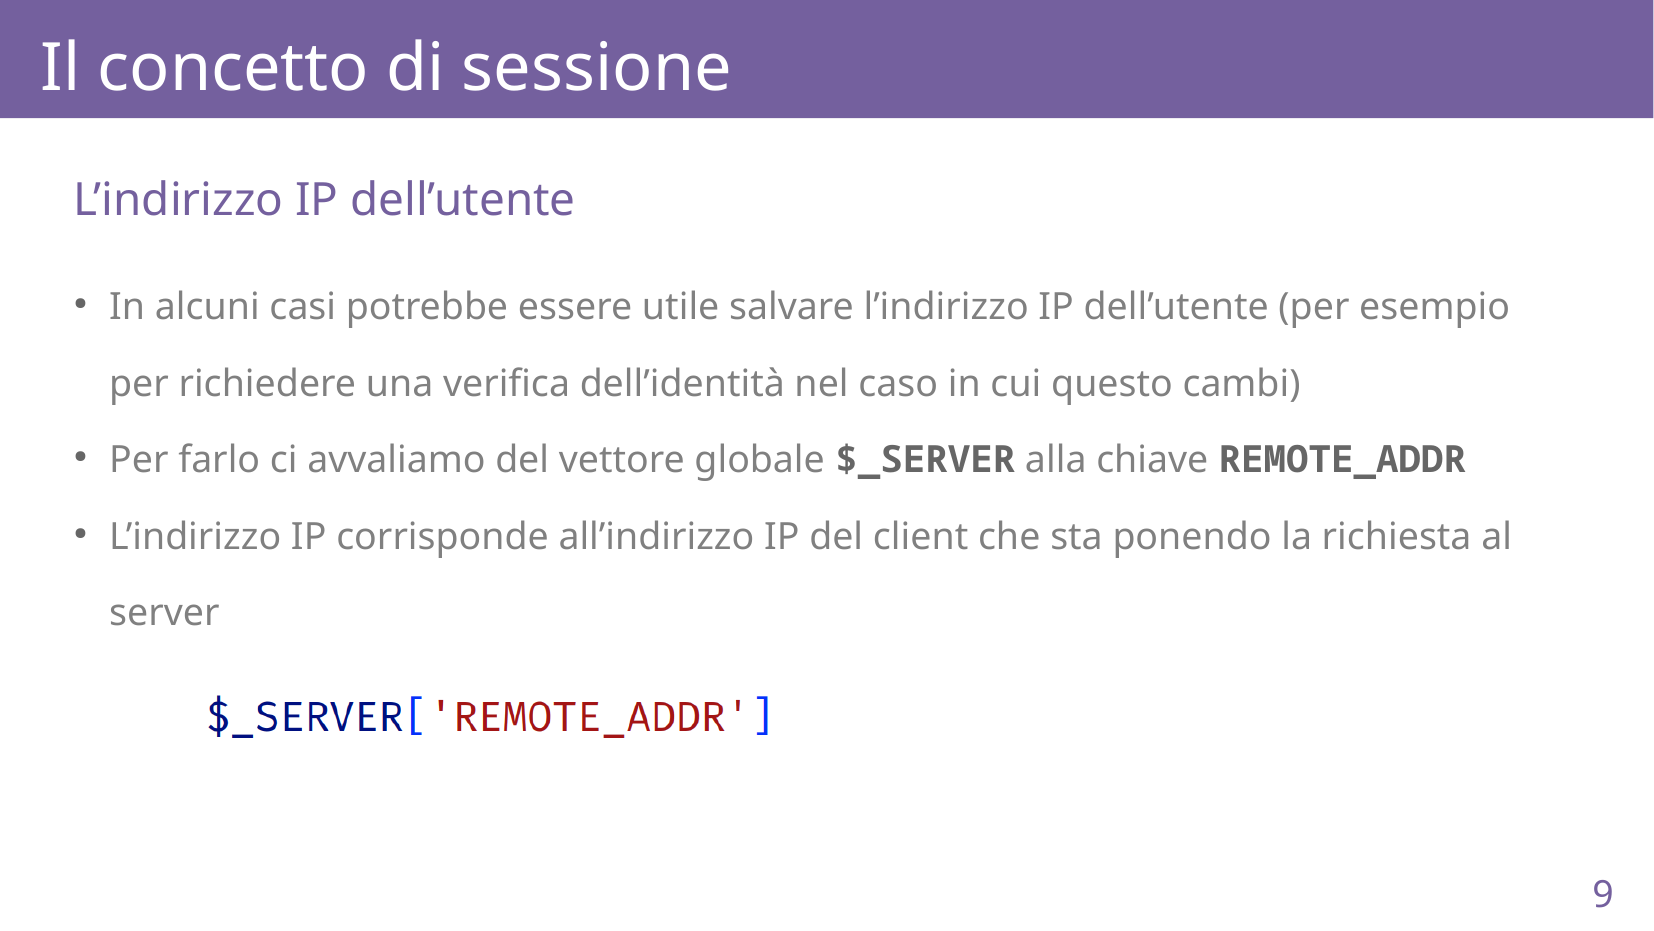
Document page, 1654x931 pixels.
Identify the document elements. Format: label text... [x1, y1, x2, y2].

text_box L’indirizzo IP dell’utente [59, 158, 1107, 229]
text_box Il concetto di sessione [25, 11, 942, 107]
picture [187, 679, 798, 760]
text_box [0, 0, 1654, 119]
text_box <numero> [1510, 860, 1654, 931]
text_box In alcuni casi potrebbe essere utile salvare l’indirizzo IP dell’utente (per esempio per richiedere una verifica dell’identità nel caso in cui questo cambi) Per farlo ci avvaliamo del vettore globale $_SERVER alla chiave REMOTE_ADDR L’indirizzo IP corrisponde all’indirizzo IP del client che sta ponendo la richiesta al server [59, 246, 1599, 599]
